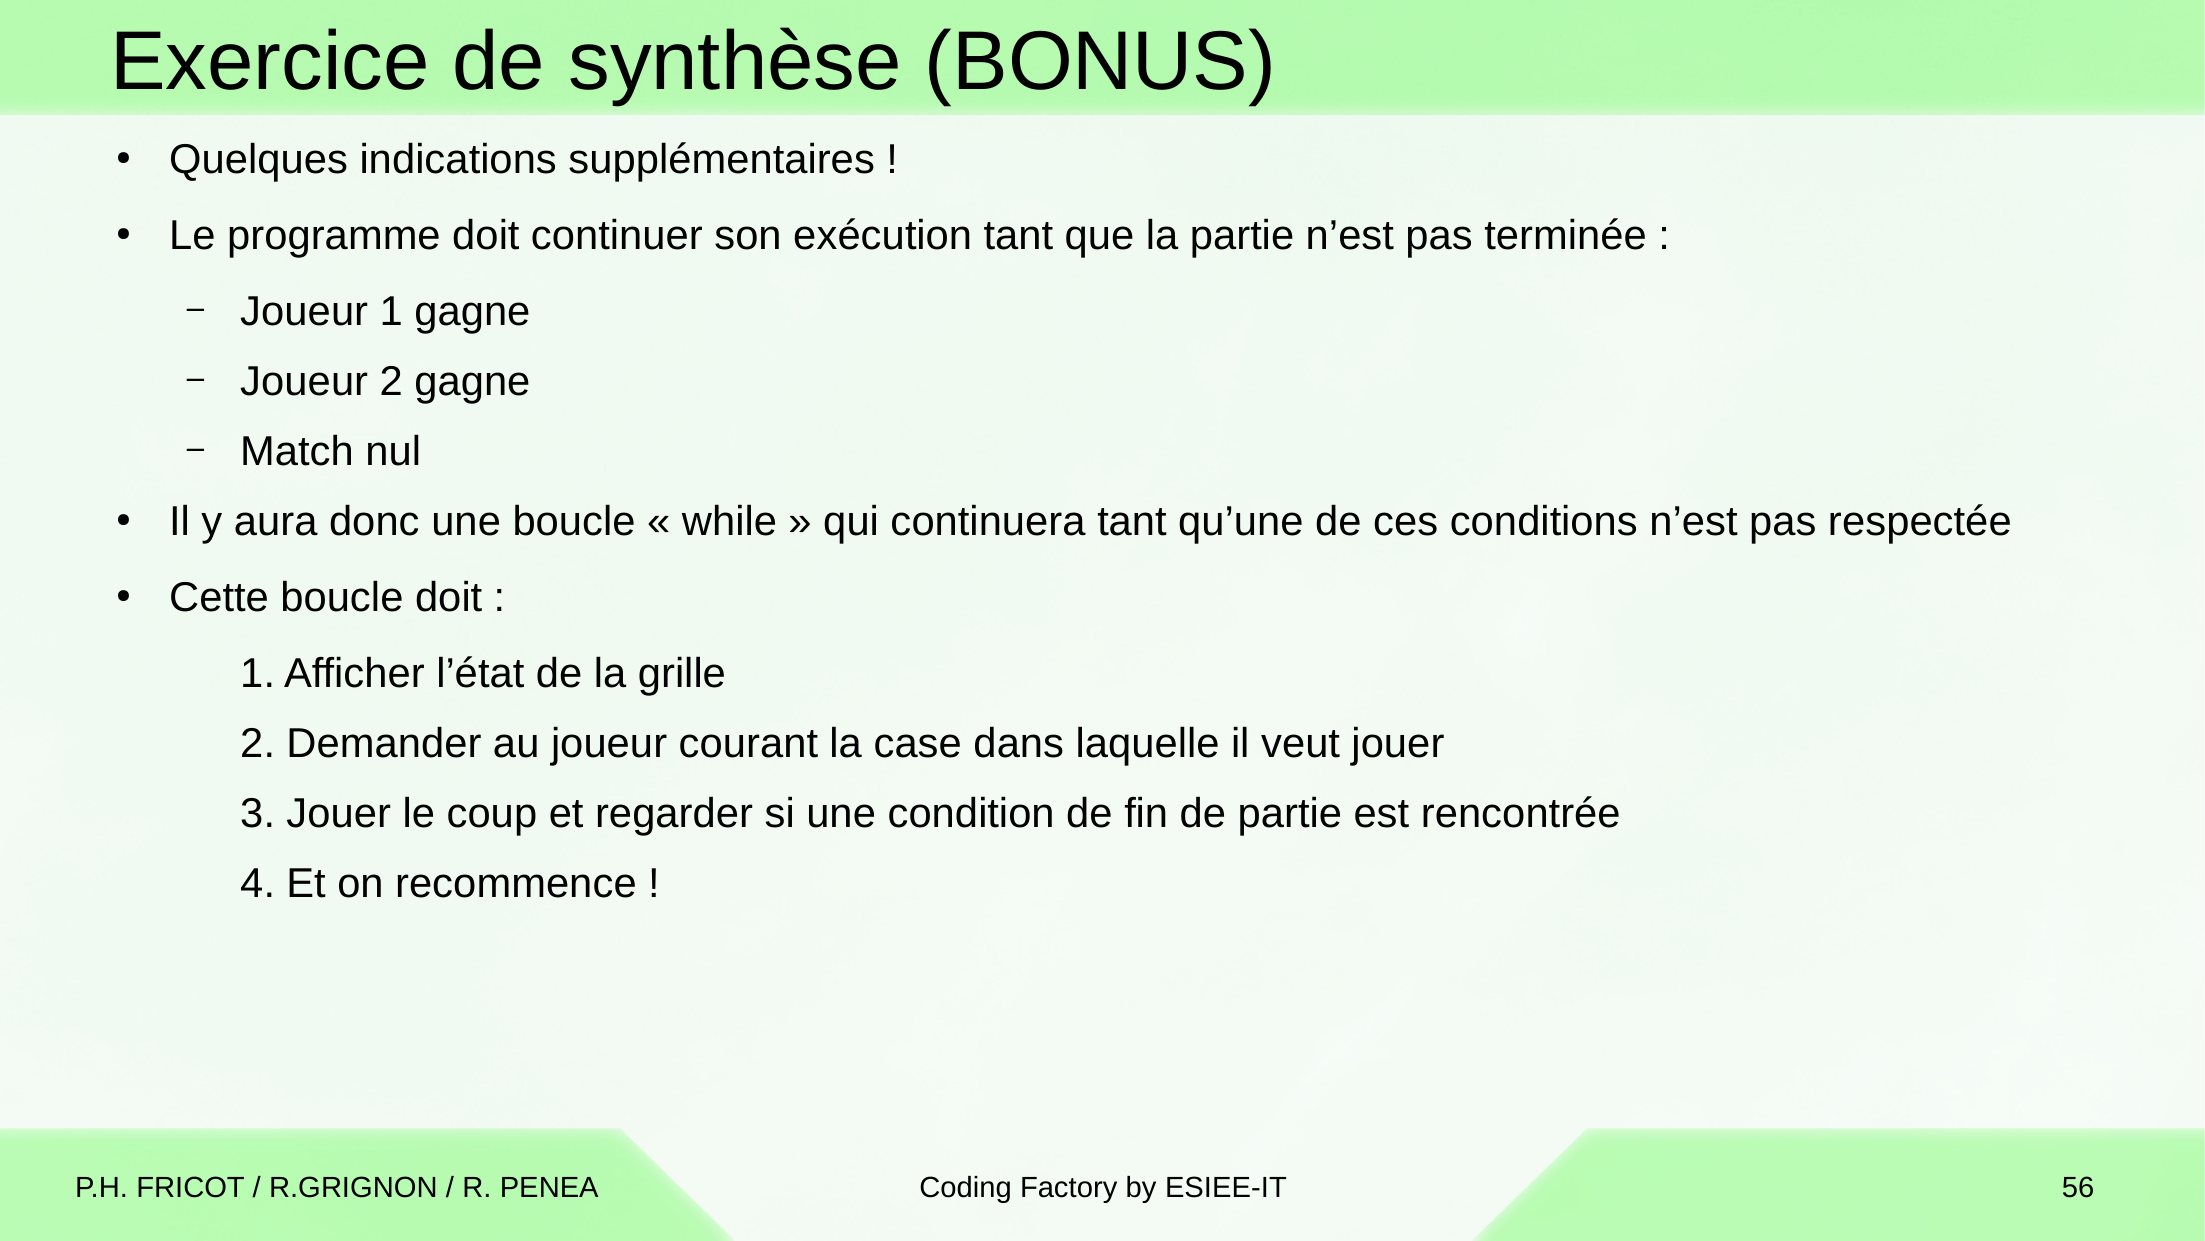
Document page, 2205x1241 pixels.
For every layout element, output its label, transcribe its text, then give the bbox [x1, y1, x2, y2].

list Quelques indications supplémentaires ! Le programme doit continuer son exécution tant que la partie n’est pas terminée : Joueur 1 gagne Joueur 2 gagne Match nul Il y aura donc une boucle « while » qui continuera tant qu’une de ces conditions n’est pas respectée Cette boucle doit : 1. Afficher l’état de la grille 2. Demander au joueur courant la case dans laquelle il veut jouer 3. Jouer le coup et regarder si une condition de fin de partie est rencontrée 4. Et on recommence ! [98, 206, 2083, 1126]
title Exercice de synthèse (BONUS) [110, 49, 2095, 257]
picture [0, 0, 2205, 1241]
